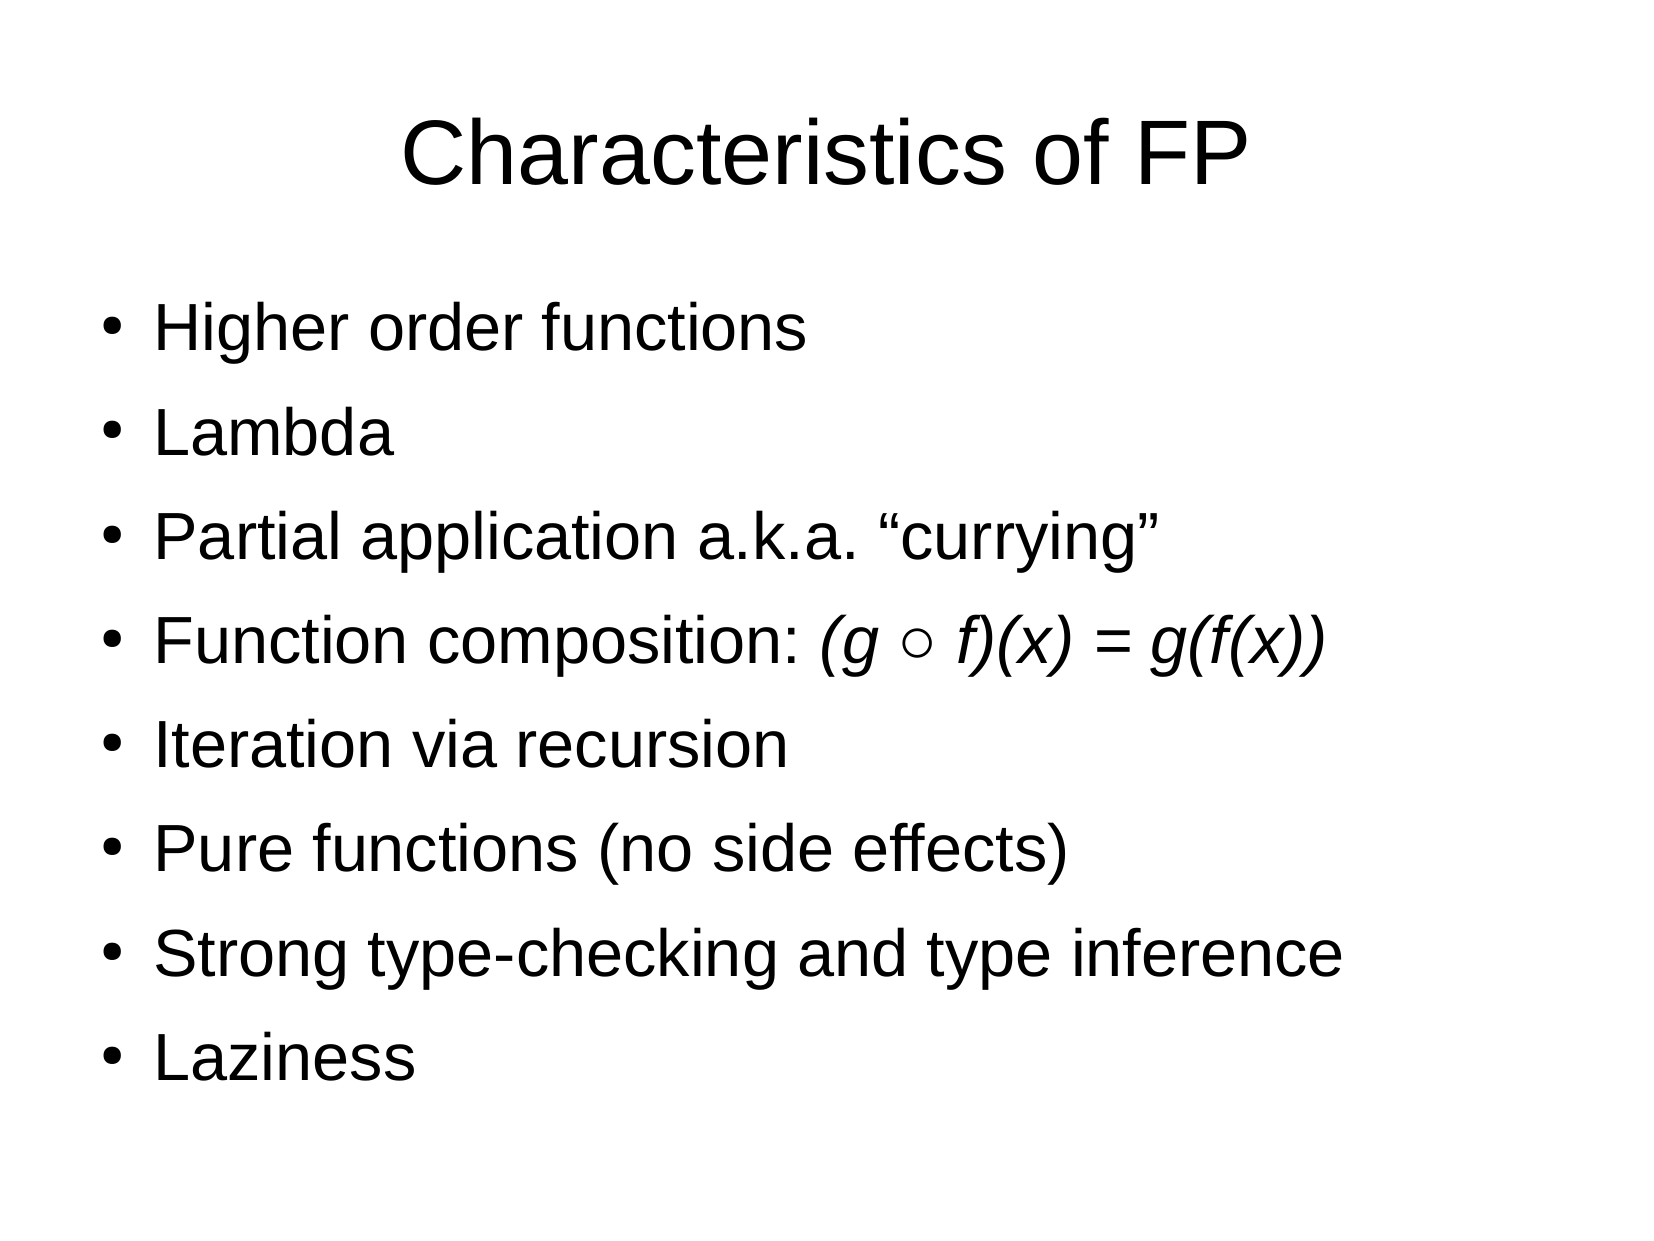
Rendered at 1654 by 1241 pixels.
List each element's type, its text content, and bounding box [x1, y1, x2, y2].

list Higher order functions Lambda Partial application a.k.a. “currying” Function composition: (g ○ f)(x) = g(f(x)) Iteration via recursion Pure functions (no side effects) Strong type-checking and type inference Laziness [82, 290, 1571, 1109]
title Characteristics of FP [82, 49, 1571, 257]
